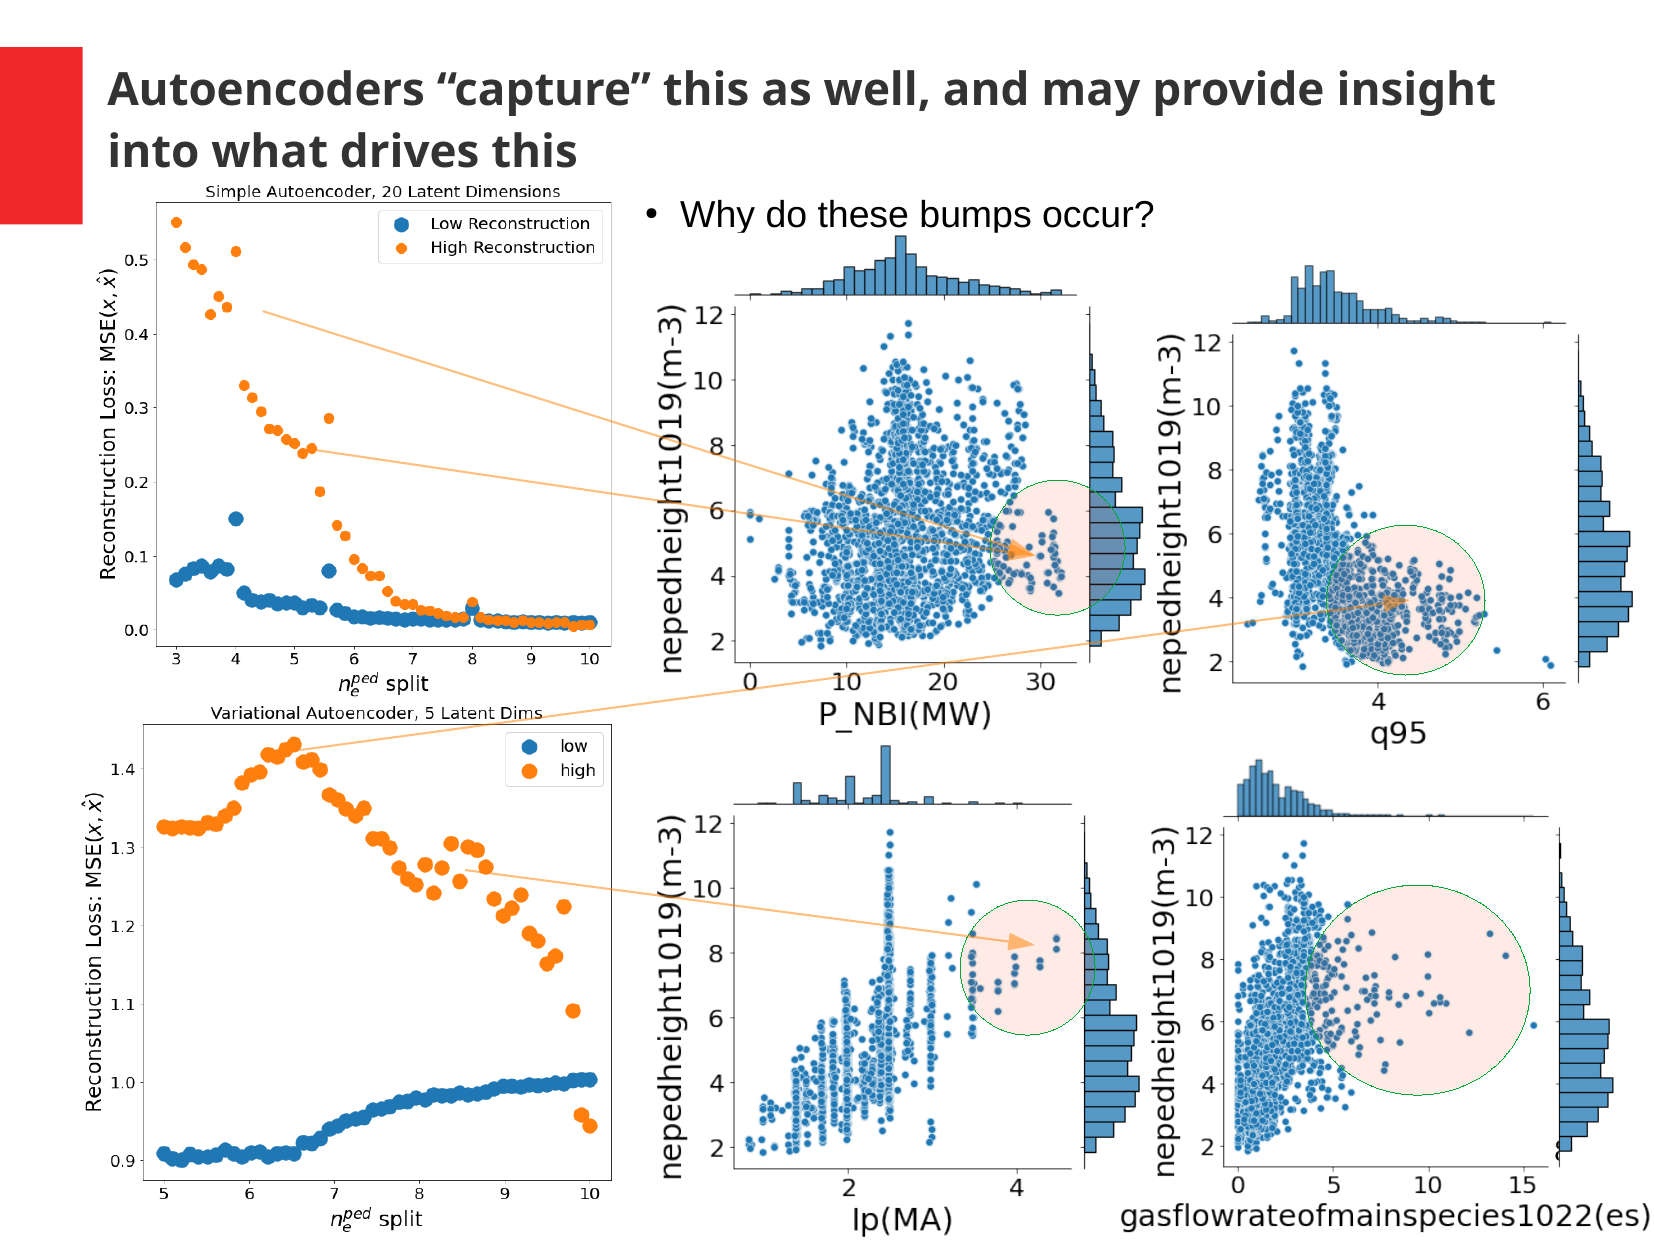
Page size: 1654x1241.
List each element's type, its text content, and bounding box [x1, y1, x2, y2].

picture [647, 434, 990, 548]
title Autoencoders “capture” this as well, and may provide insight into what drives this [107, 15, 1561, 223]
text_box [990, 543, 1008, 550]
text_box [1305, 885, 1531, 1096]
text_box [1326, 525, 1486, 676]
text_box [960, 900, 1096, 1036]
text_box [990, 480, 1126, 616]
picture [647, 224, 1654, 1241]
text_box Why do these bumps occur? [630, 186, 1216, 286]
picture [75, 179, 616, 1241]
